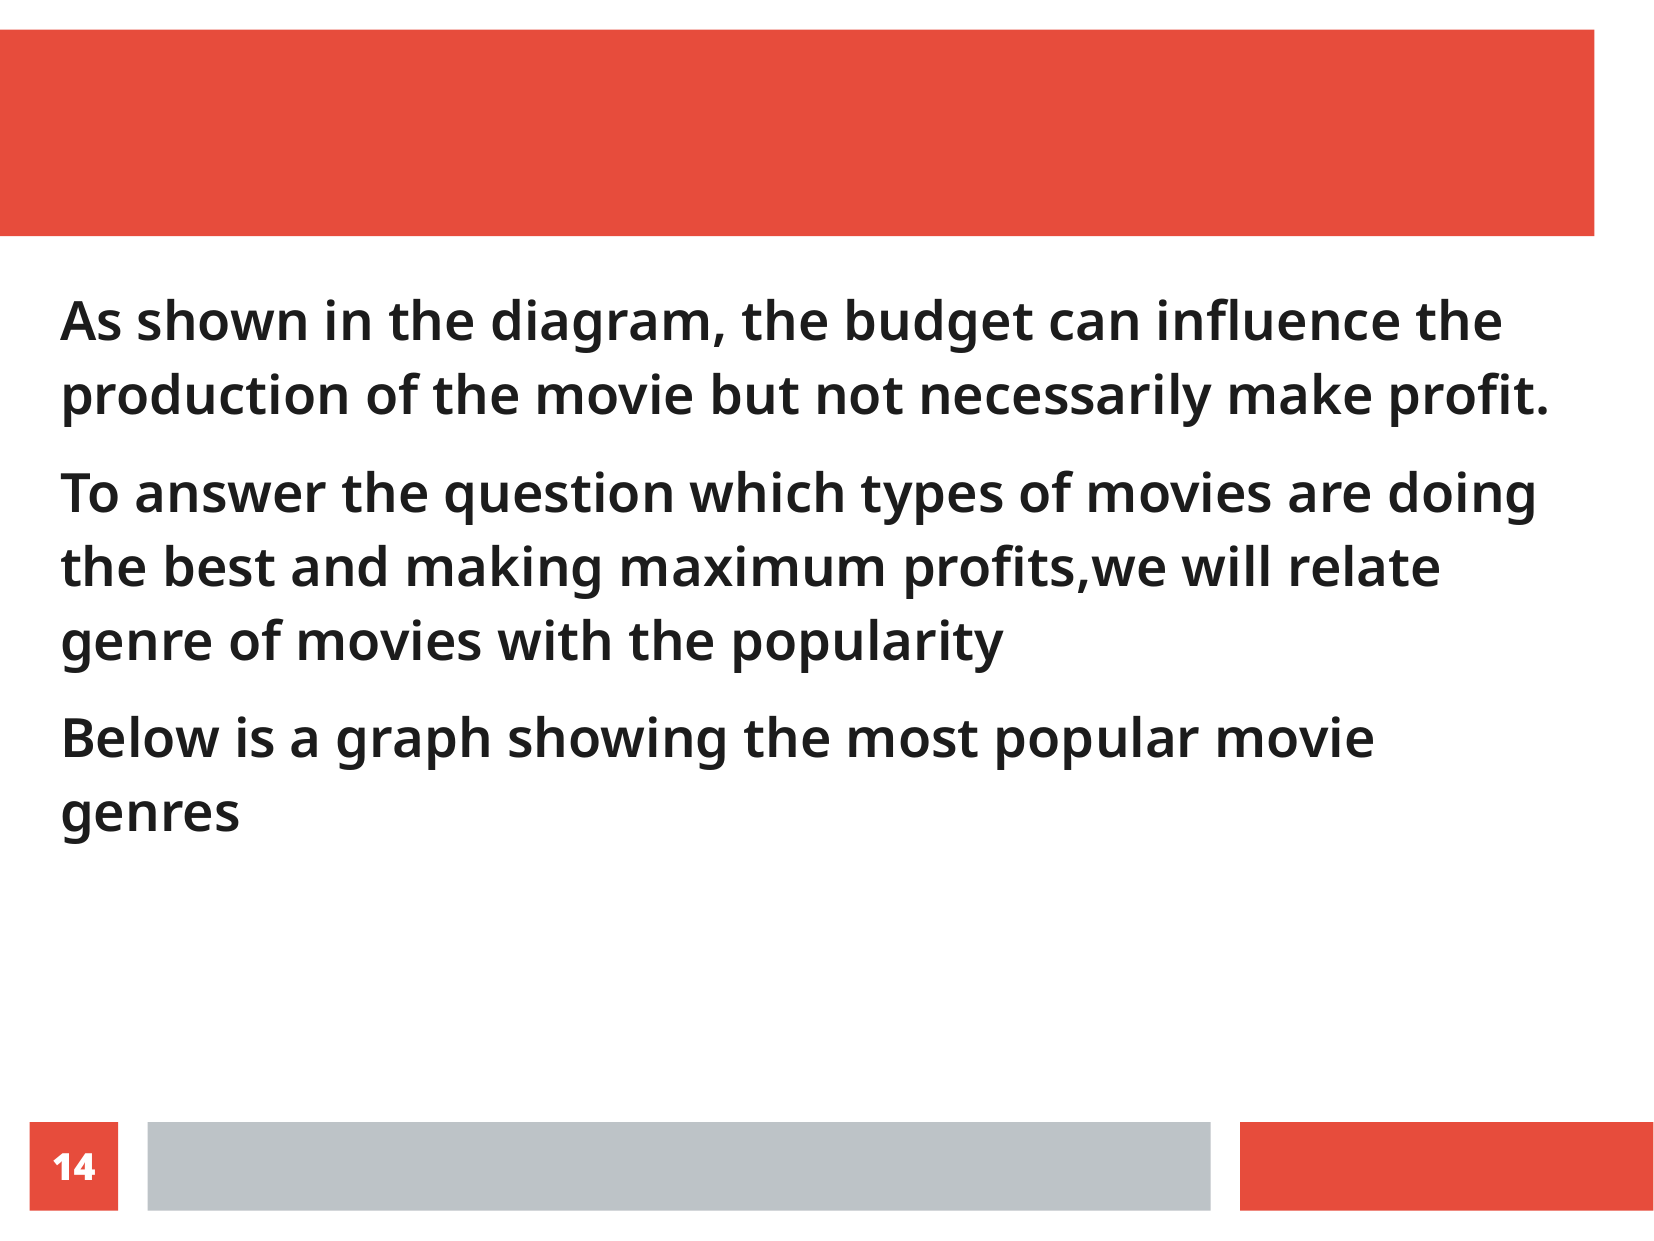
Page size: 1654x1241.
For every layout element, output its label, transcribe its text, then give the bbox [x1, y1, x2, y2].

list As shown in the diagram, the budget can influence the production of the movie but not necessarily make profit. To answer the question which types of movies are doing the best and making maximum profits,we will relate genre of movies with the popularity Below is a graph showing the most popular movie genres [60, 282, 1566, 1051]
